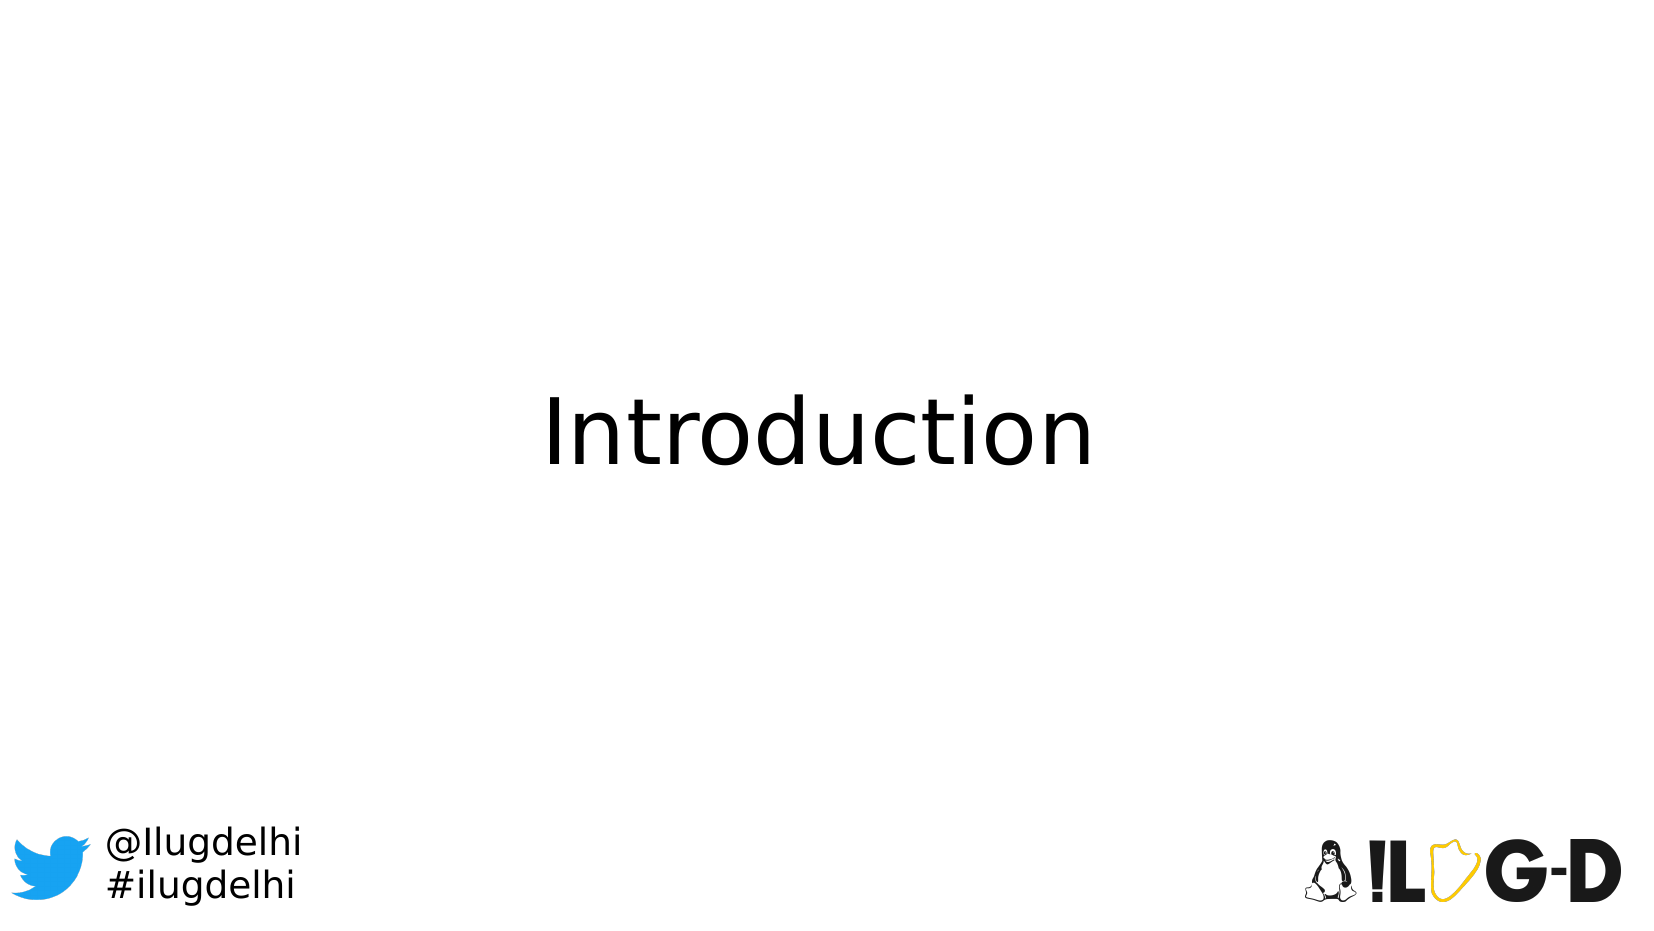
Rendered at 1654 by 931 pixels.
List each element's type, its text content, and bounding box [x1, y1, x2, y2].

picture [1305, 839, 1621, 902]
text_box @Ilugdelhi #ilugdelhi [90, 813, 318, 916]
title Introduction [75, 354, 1564, 511]
picture [11, 836, 90, 901]
